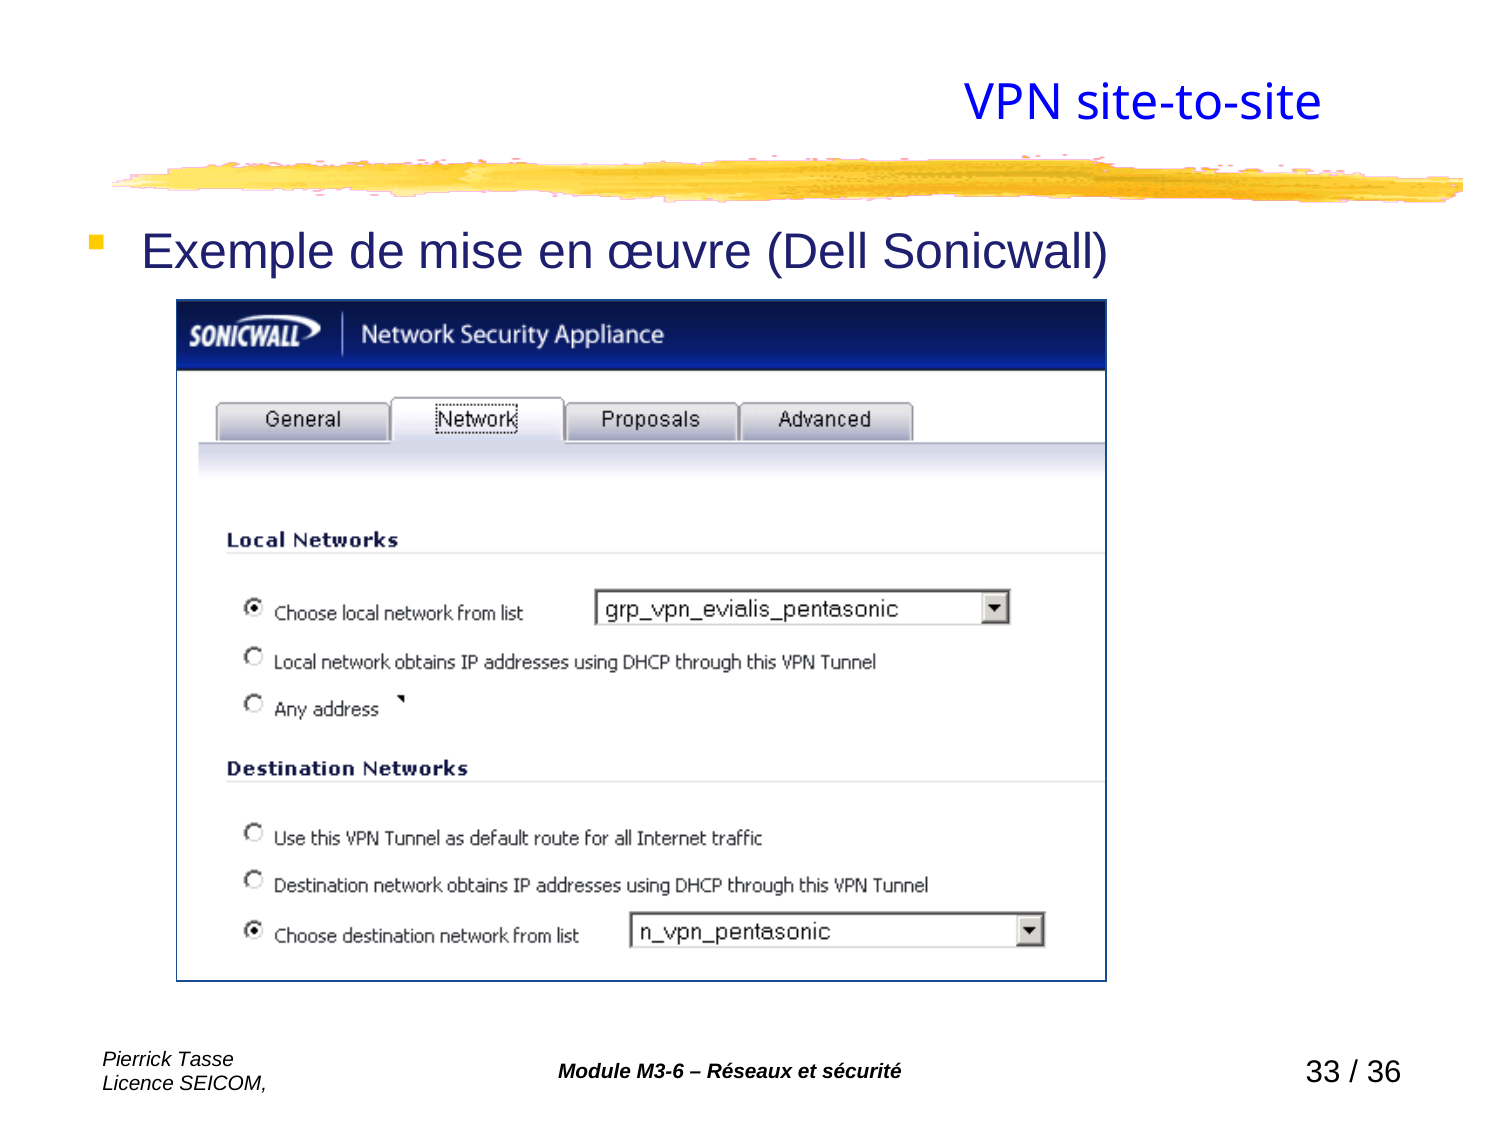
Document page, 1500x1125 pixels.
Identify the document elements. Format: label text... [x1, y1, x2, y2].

picture [112, 149, 1463, 213]
picture [177, 300, 1106, 981]
list Exemple de mise en œuvre (Dell Sonicwall) [69, 210, 1412, 1016]
title VPN site-to-site [62, 37, 1338, 138]
